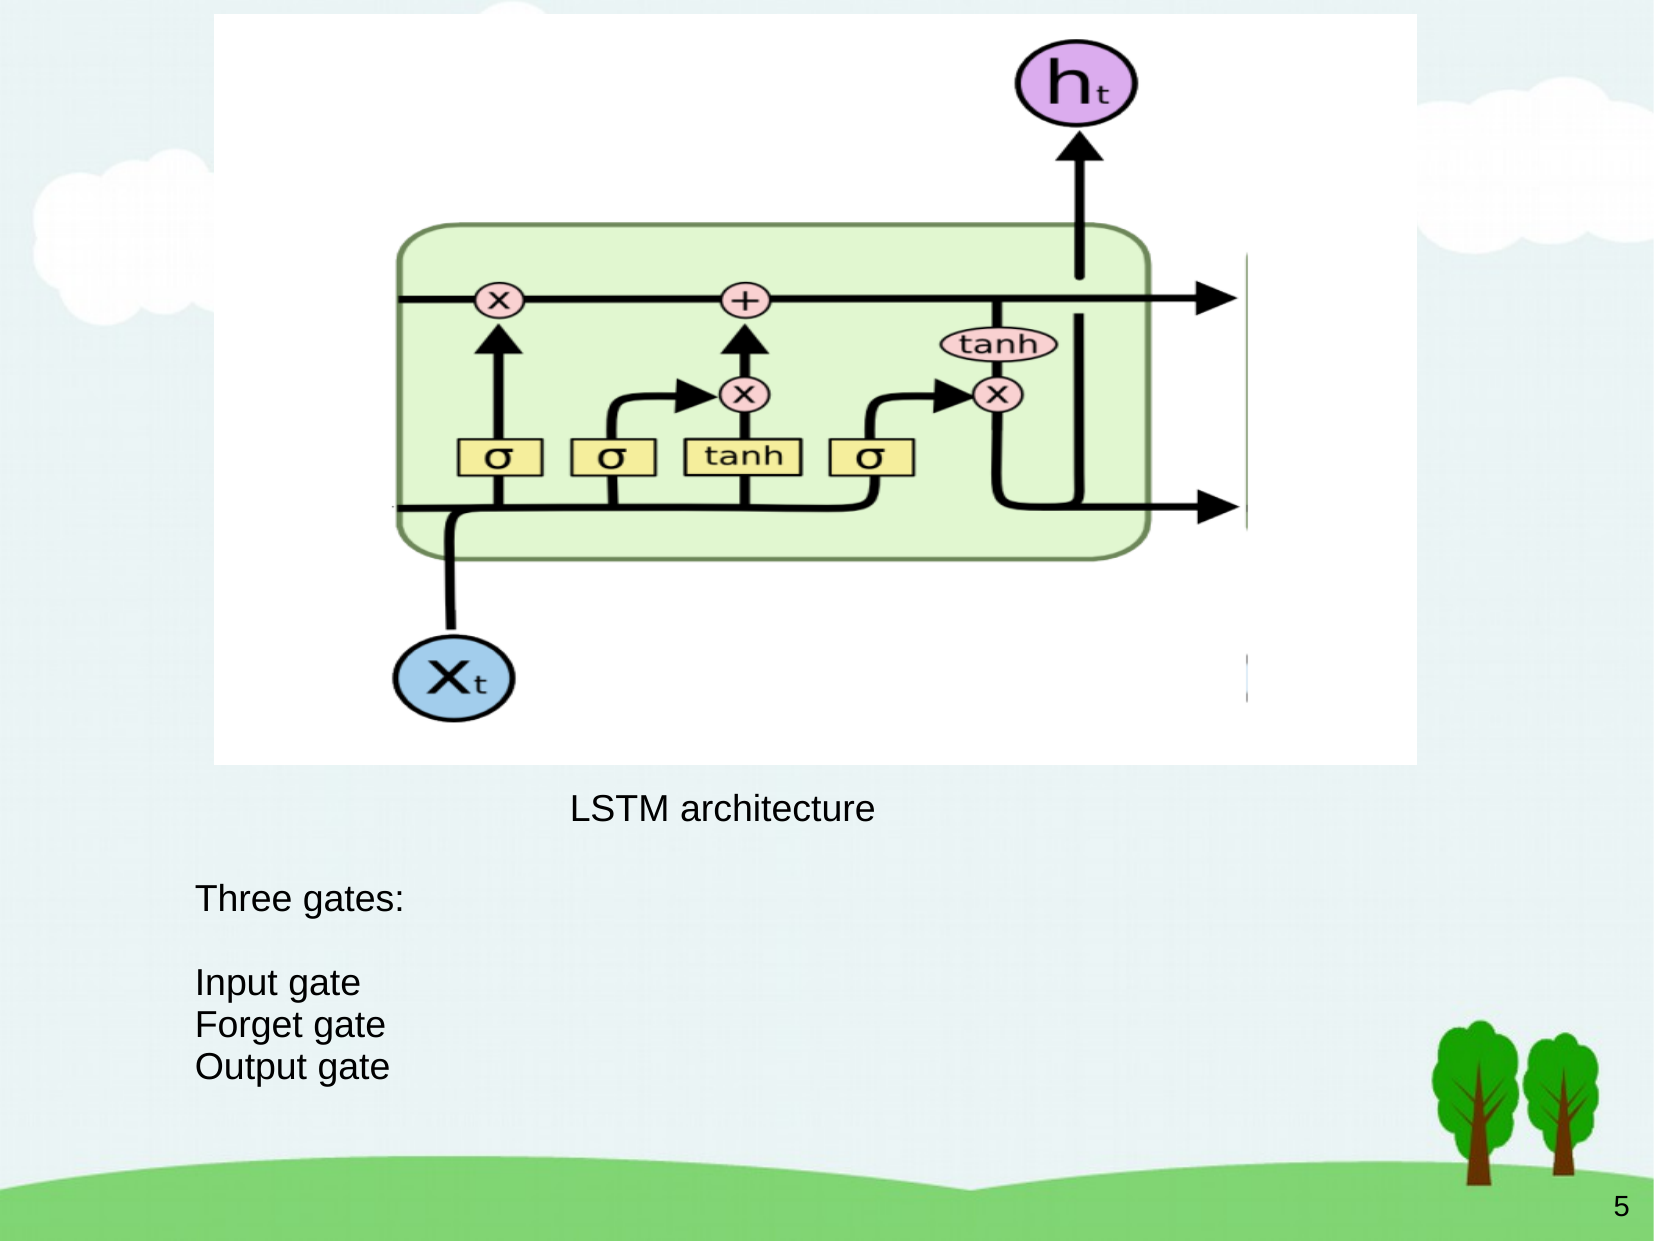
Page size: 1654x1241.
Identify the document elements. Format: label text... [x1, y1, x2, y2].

picture [0, 0, 1654, 1241]
text_box LSTM architecture [555, 780, 1021, 837]
text_box Three gates: Input gate Forget gate Output gate [180, 870, 661, 1095]
